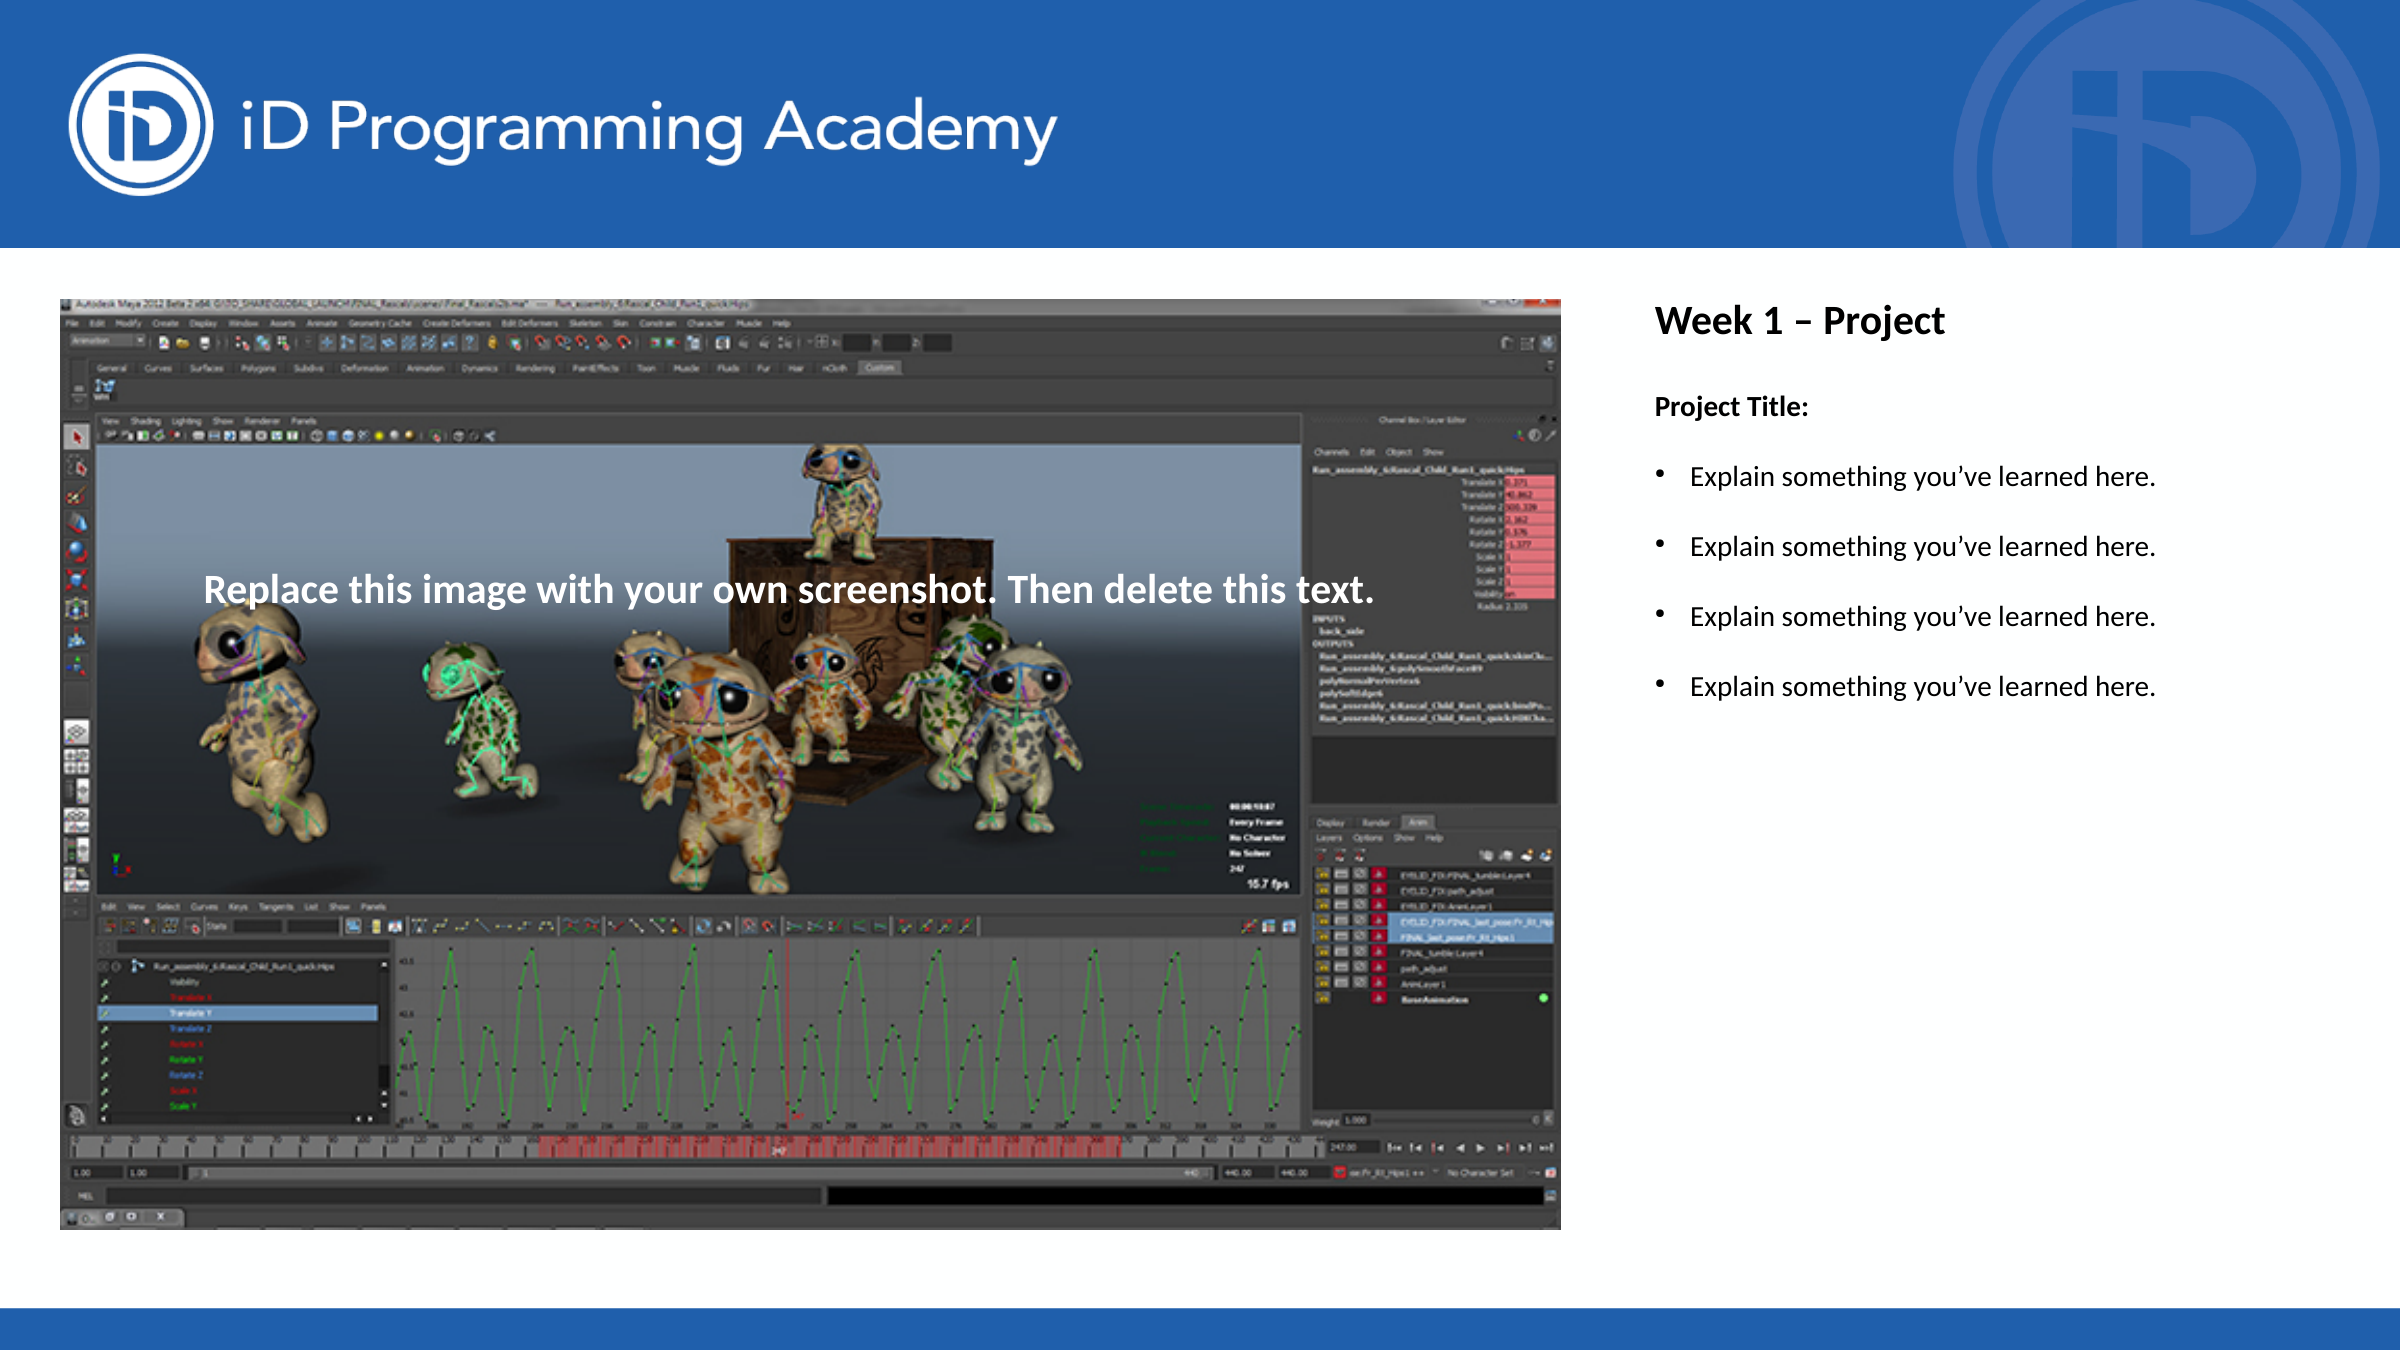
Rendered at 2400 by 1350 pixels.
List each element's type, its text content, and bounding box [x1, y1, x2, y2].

picture [0, 0, 2400, 1350]
text_box Replace this image with your own screenshot. Then delete this text. [139, 554, 1440, 670]
text_box Week 1 – Project Project Title: Explain something you’ve learned here. Explain something you’ve learned here. Explain something you’ve learned here. Explain something you’ve learned here. [1640, 285, 2360, 745]
